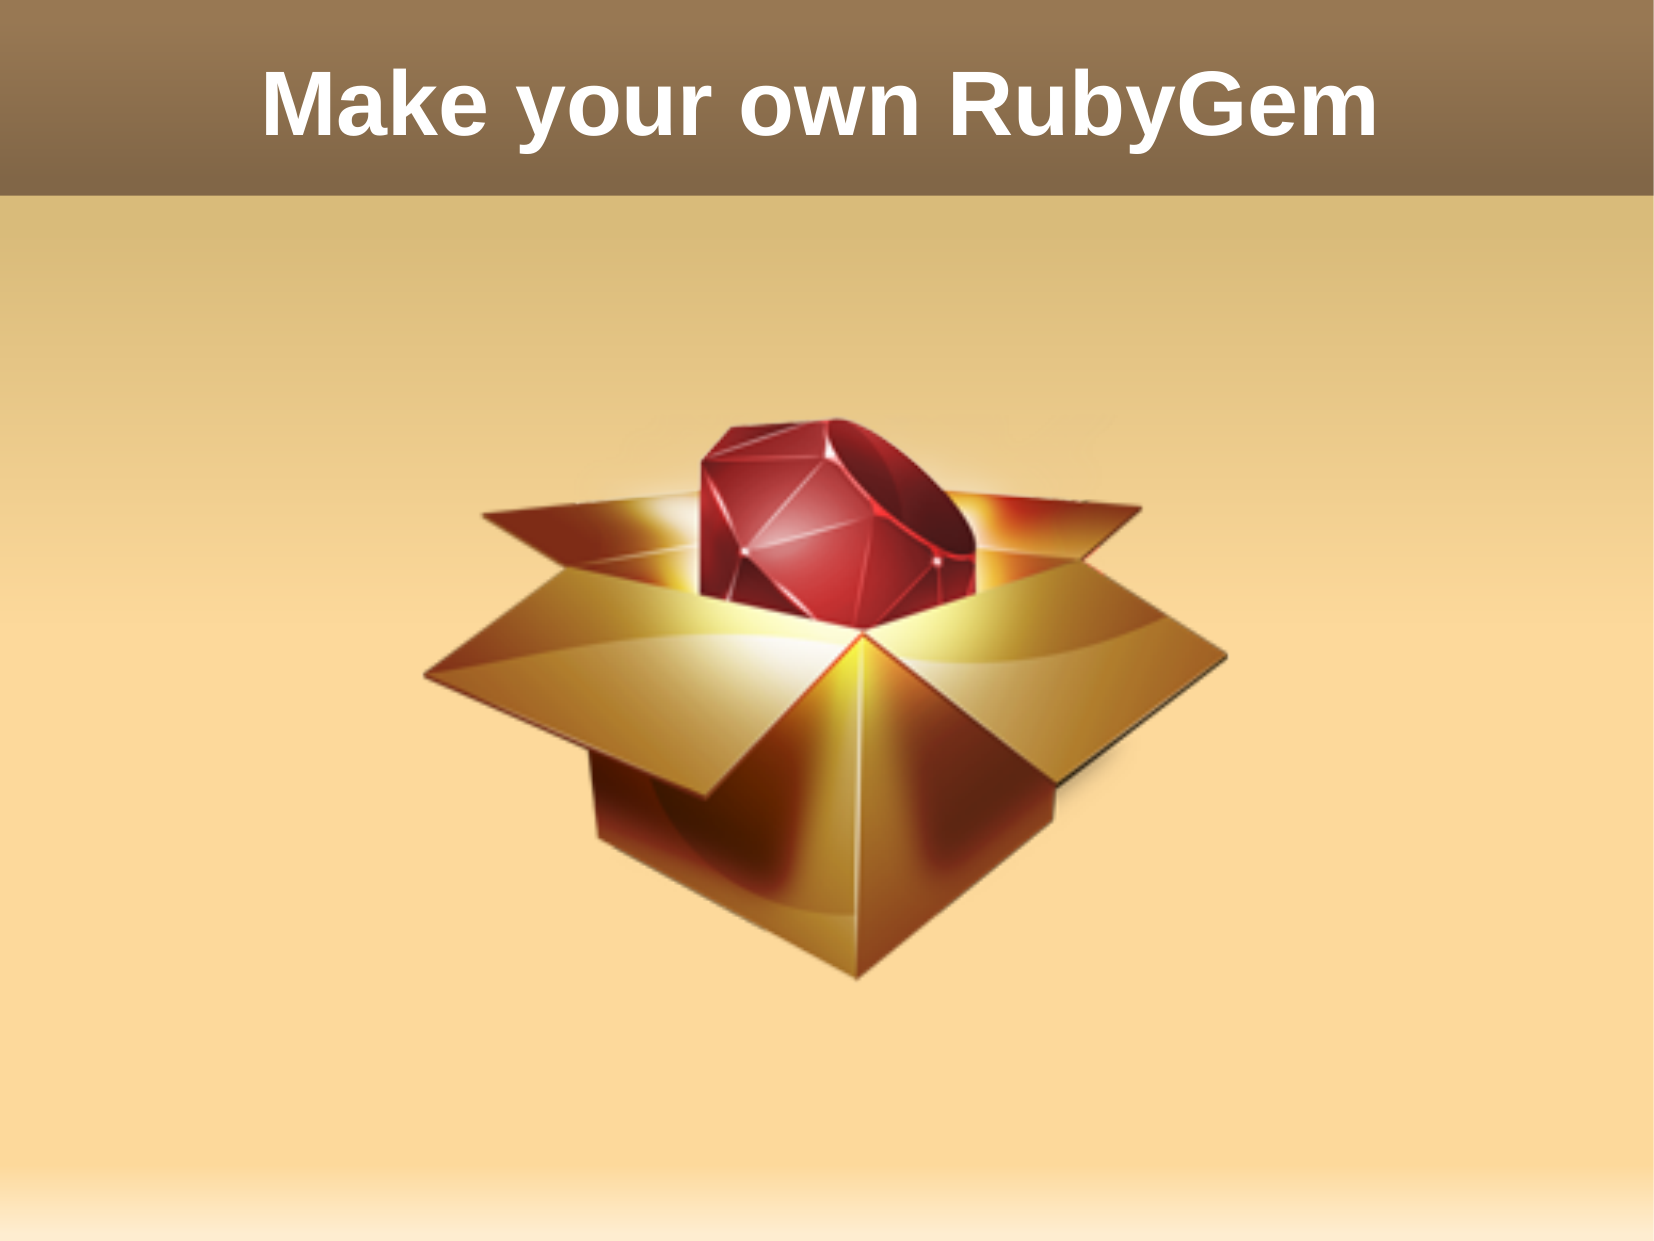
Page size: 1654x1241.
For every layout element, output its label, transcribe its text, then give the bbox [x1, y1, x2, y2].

picture [0, 0, 1654, 1241]
title Make your own RubyGem [76, 0, 1565, 208]
